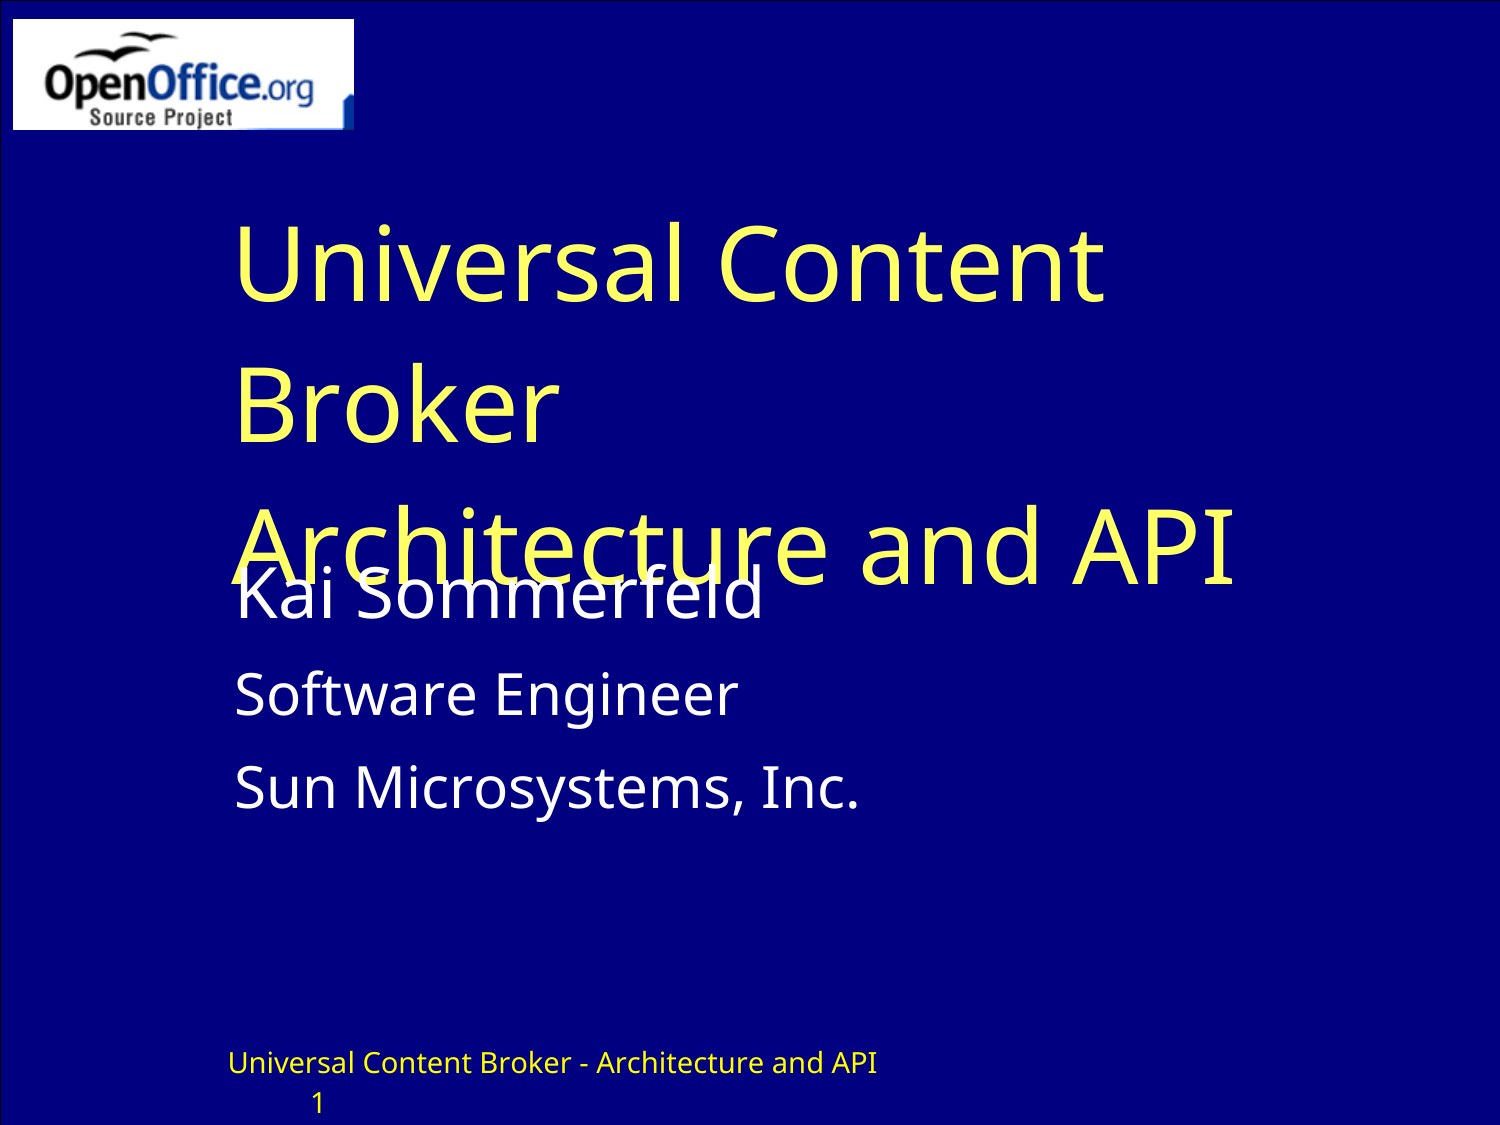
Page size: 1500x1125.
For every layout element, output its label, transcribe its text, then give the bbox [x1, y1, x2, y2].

picture [13, 19, 354, 130]
title Universal Content Broker Architecture and API [231, 190, 1310, 413]
text_box Kai Sommerfeld Software Engineer Sun Microsystems, Inc. [234, 542, 974, 769]
